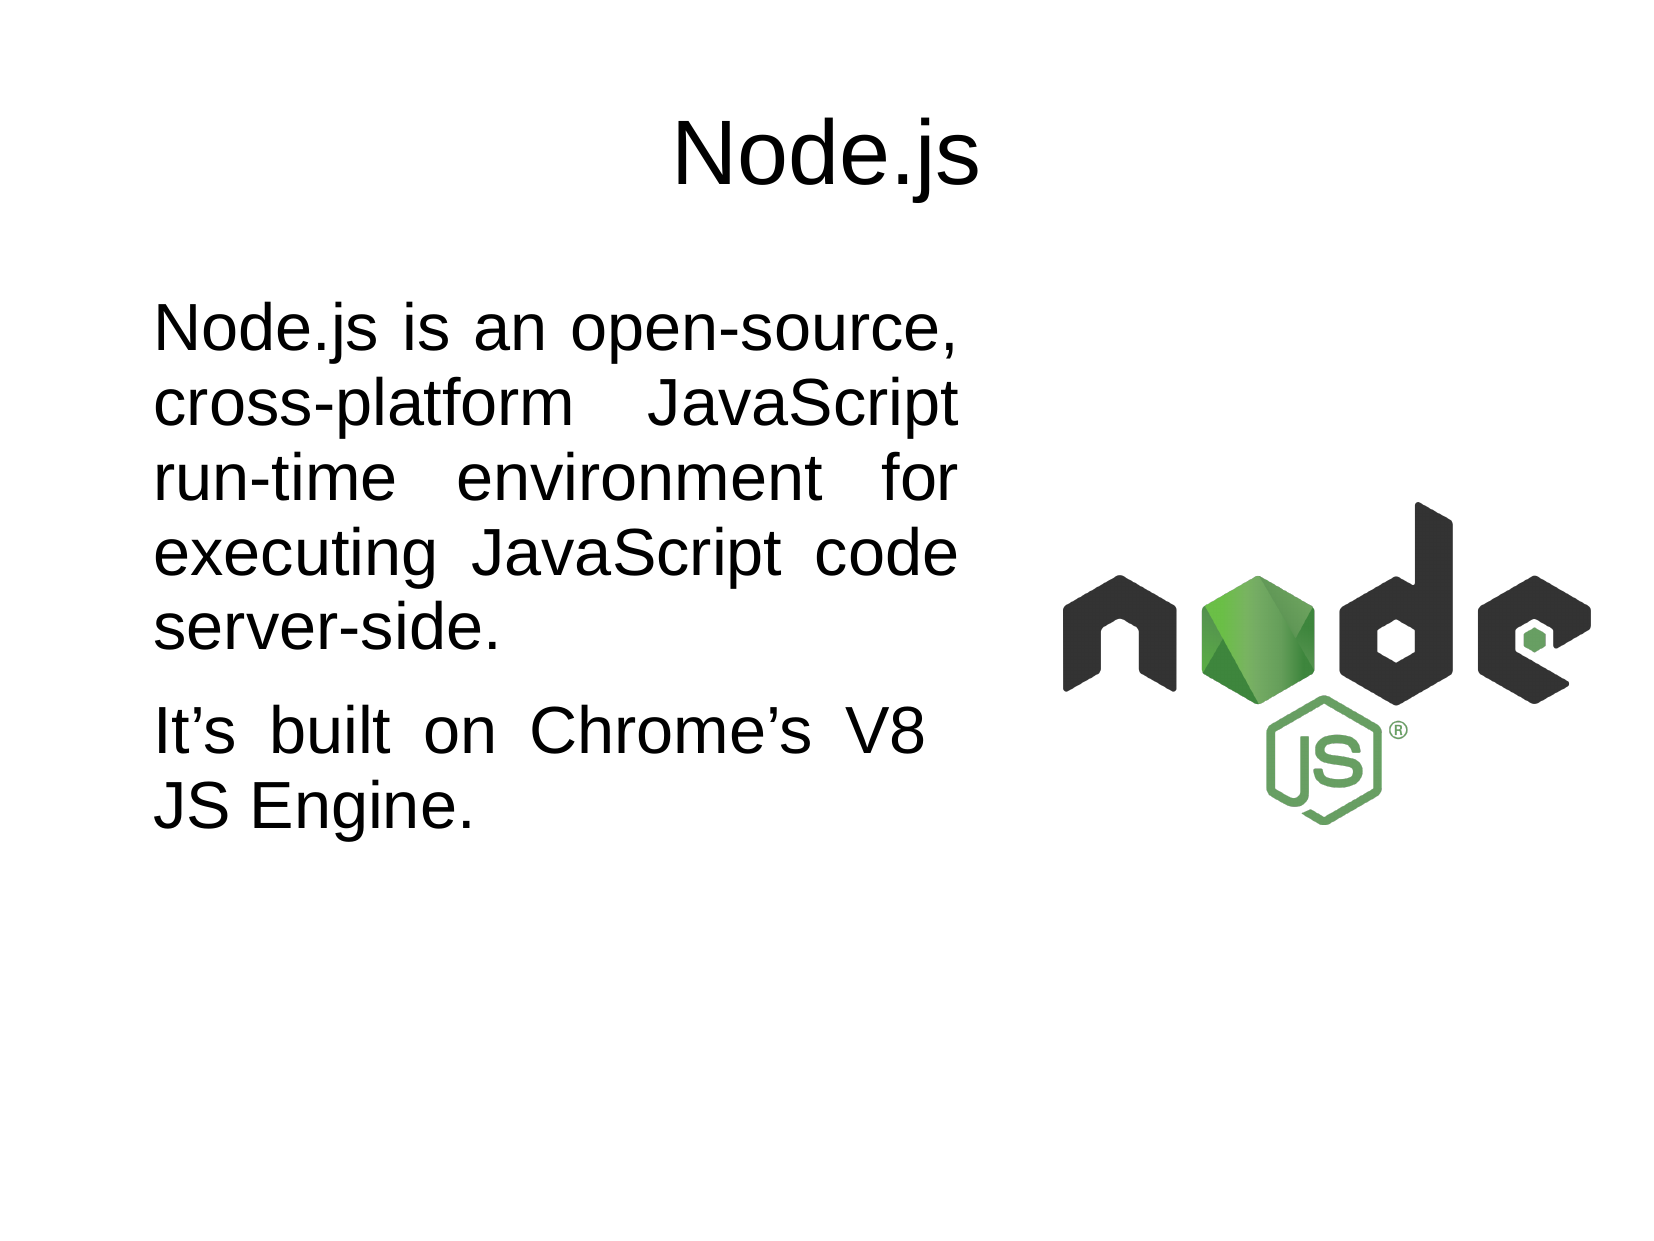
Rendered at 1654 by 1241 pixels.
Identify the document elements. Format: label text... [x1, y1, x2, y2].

title Node.js [82, 49, 1571, 257]
picture [1063, 502, 1591, 826]
list Node.js is an open-source, cross-platform JavaScript run-time environment for executing JavaScript code server-side. It’s built on Chrome’s V8 JS Engine. [82, 290, 961, 1096]
